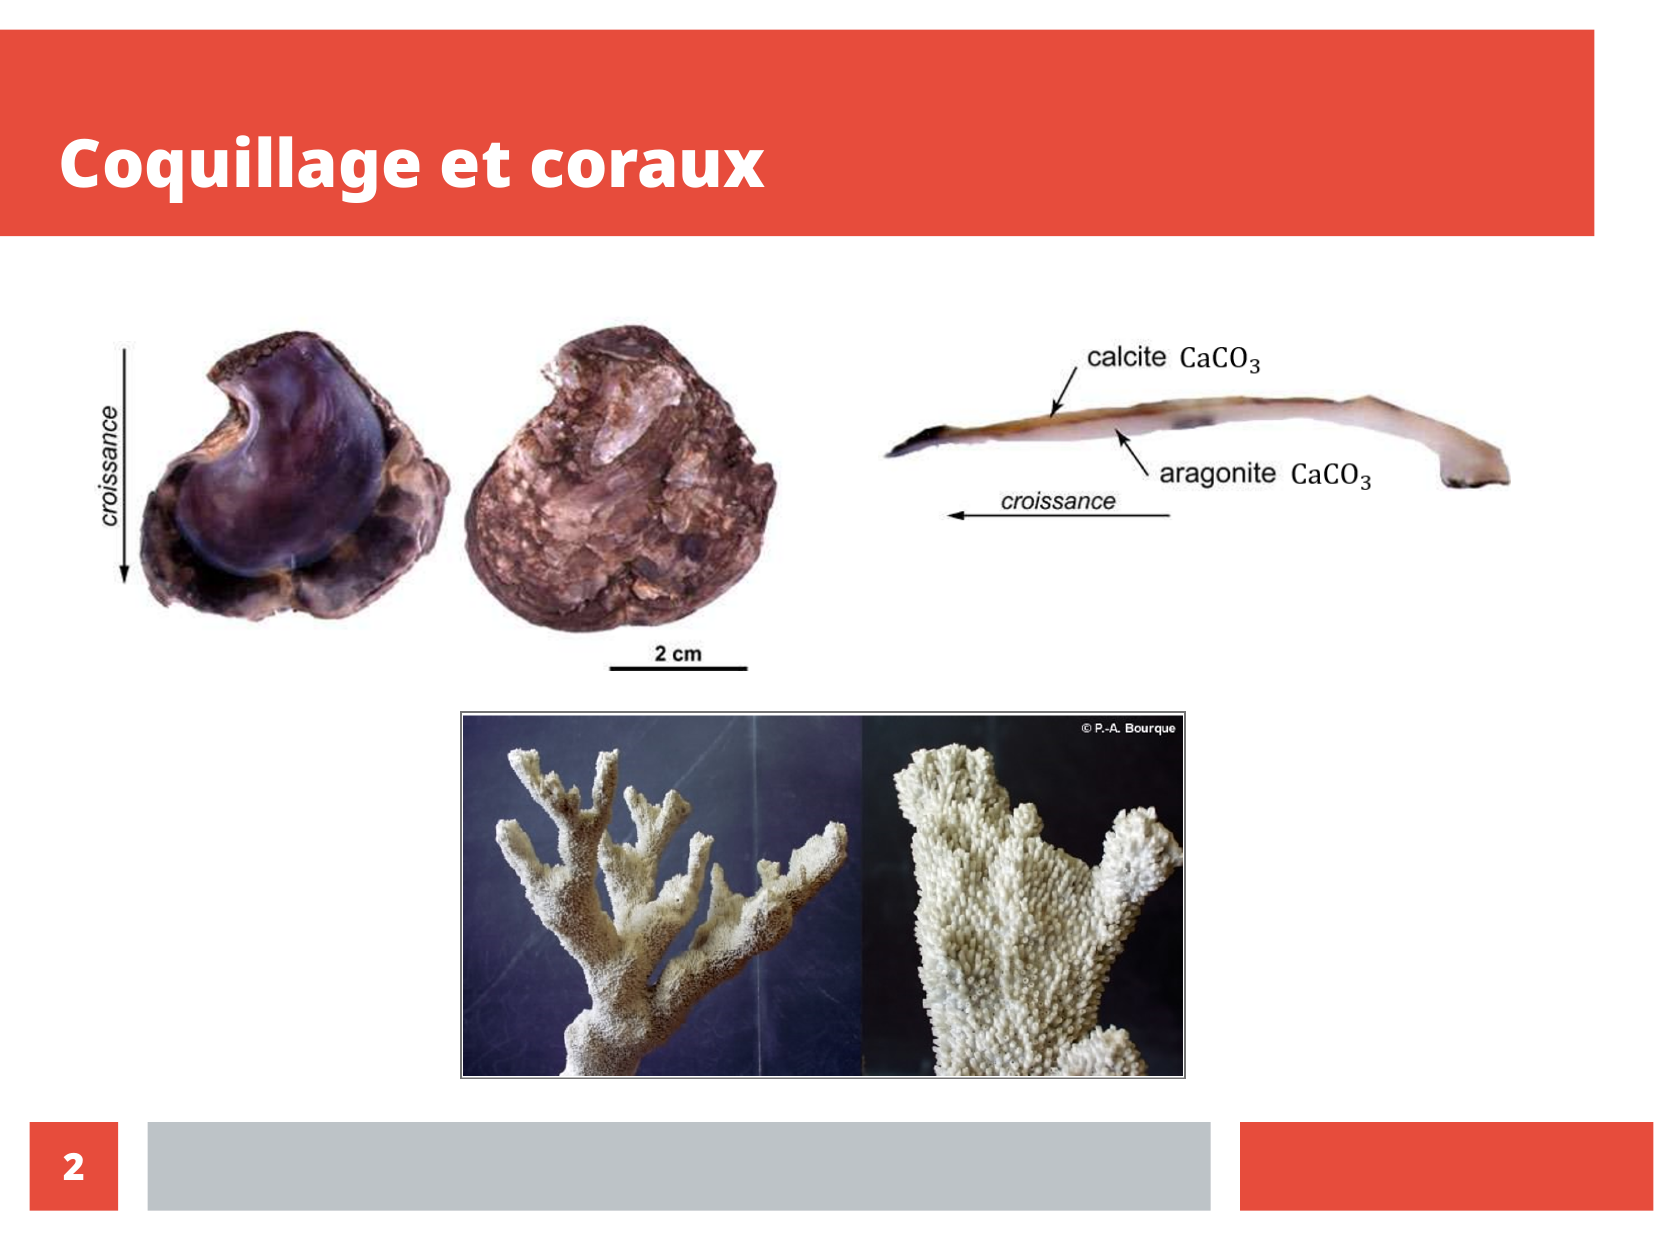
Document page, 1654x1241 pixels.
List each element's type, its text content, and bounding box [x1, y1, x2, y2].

picture [448, 696, 1193, 1087]
picture [94, 256, 1518, 674]
title Coquillage et coraux [59, 59, 1595, 207]
